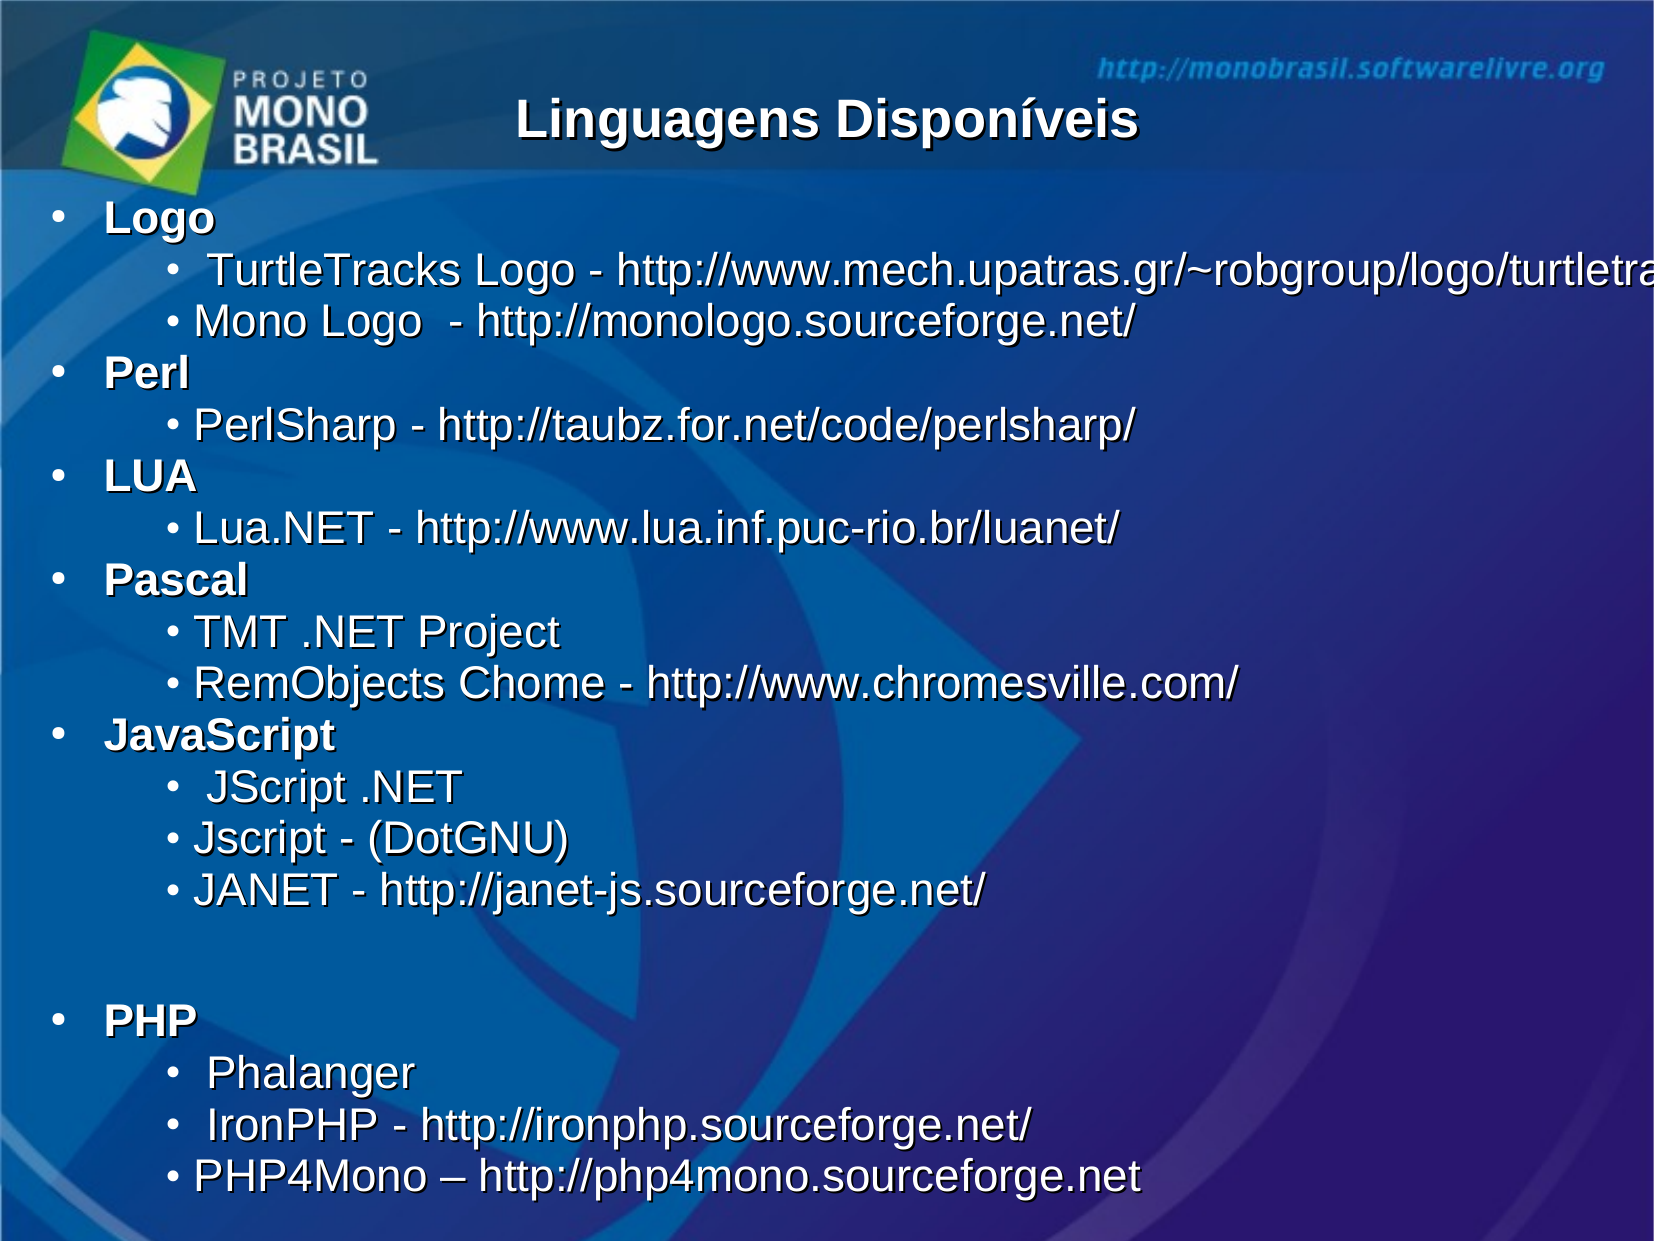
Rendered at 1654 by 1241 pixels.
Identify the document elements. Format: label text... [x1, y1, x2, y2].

text_box PHP Phalanger IronPHP - http://ironphp.sourceforge.net/ PHP4Mono – http://php4mono.sourceforge.net [15, 994, 1142, 1202]
text_box Linguagens Disponíveis [500, 92, 1142, 150]
picture [0, 0, 1654, 1241]
text_box Logo TurtleTracks Logo - http://www.mech.upatras.gr/~robgroup/logo/turtletracks/index.html Mono Logo - http://monologo.sourceforge.net/ Perl PerlSharp - http://taubz.for.net/code/perlsharp/ LUA Lua.NET - http://www.lua.inf.puc-rio.br/luanet/ Pascal TMT .NET Project RemObjects Chome - http://www.chromesville.com/ JavaScript JScript .NET Jscript - (DotGNU) JANET - http://janet-js.sourceforge.net/ [15, 191, 1654, 916]
